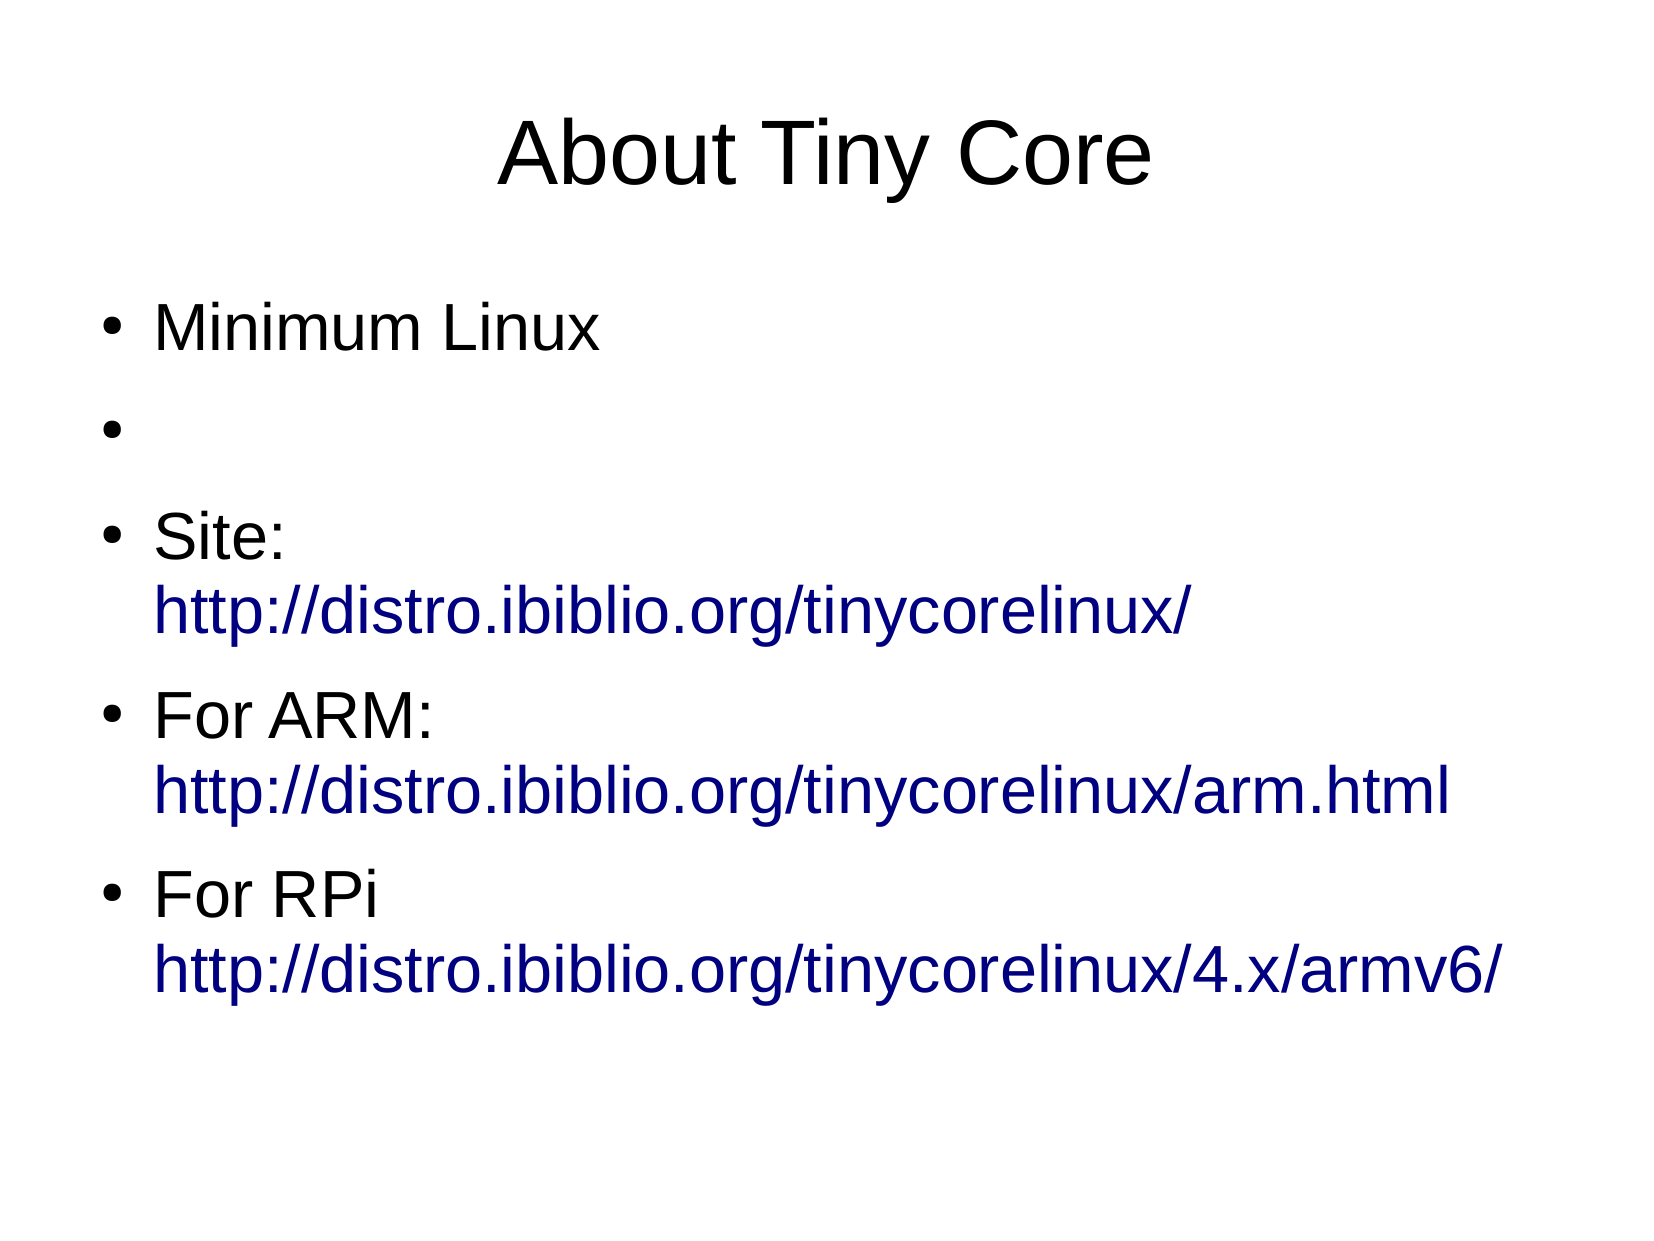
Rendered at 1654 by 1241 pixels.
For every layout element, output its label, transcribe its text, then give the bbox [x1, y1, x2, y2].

list Minimum Linux Site: http://distro.ibiblio.org/tinycorelinux/ For ARM: http://distro.ibiblio.org/tinycorelinux/arm.html For RPi http://distro.ibiblio.org/tinycorelinux/4.x/armv6/ [82, 290, 1538, 1010]
title About Tiny Core [82, 49, 1571, 257]
